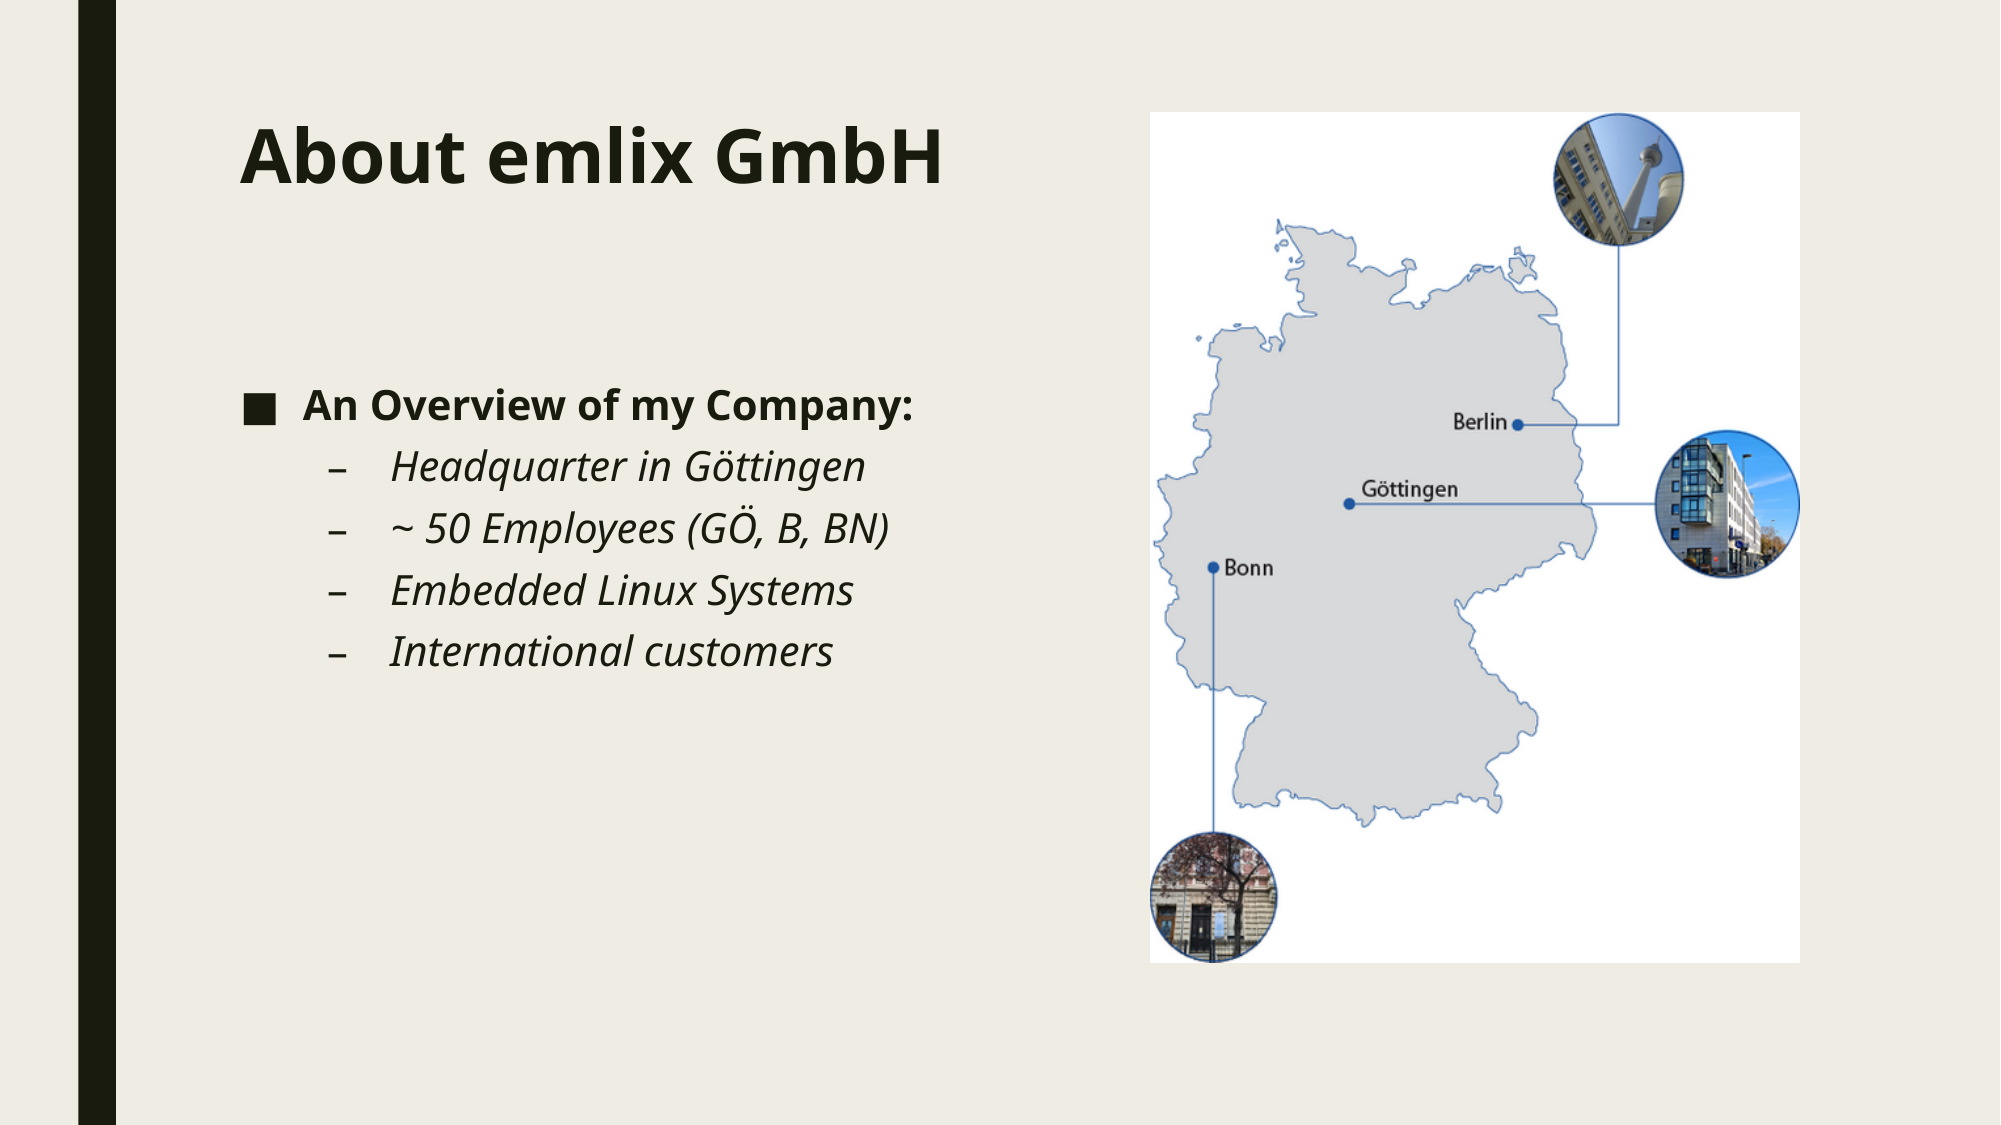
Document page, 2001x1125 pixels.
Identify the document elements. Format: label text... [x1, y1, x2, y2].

picture [1150, 112, 1800, 963]
title About emlix GmbH [225, 112, 1150, 357]
list An Overview of my Company: Headquarter in Göttingen ~ 50 Employees (GÖ, B, BN) Embedded Linux Systems International customers [225, 375, 1119, 963]
